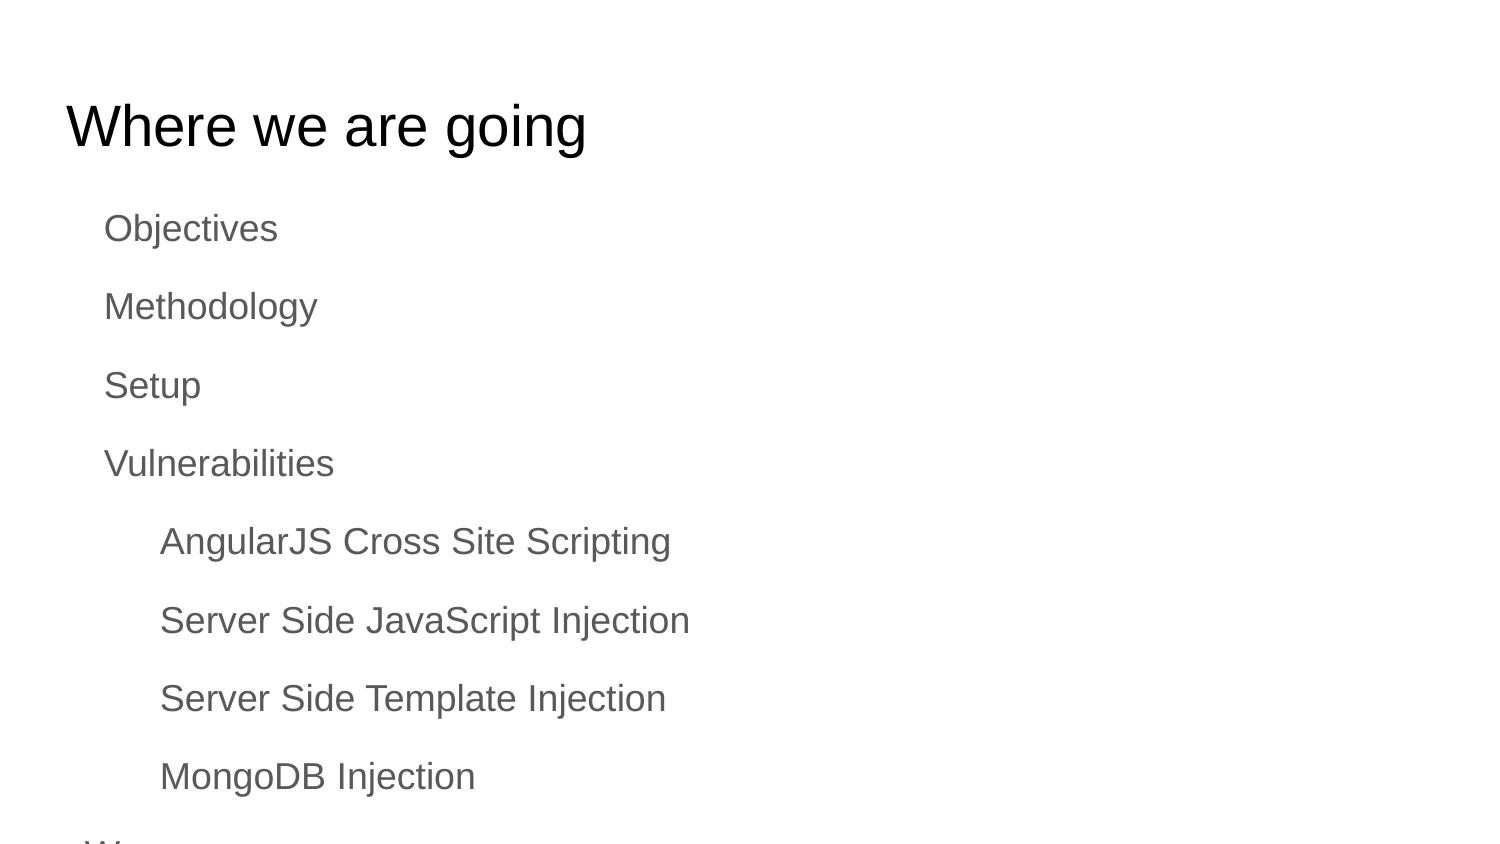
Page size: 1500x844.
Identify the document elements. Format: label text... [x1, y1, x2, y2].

list Objectives Methodology Setup Vulnerabilities AngularJS Cross Site Scripting Server Side JavaScript Injection Server Side Template Injection MongoDB Injection Wrap up [51, 189, 1449, 750]
title Where we are going [51, 72, 1449, 167]
